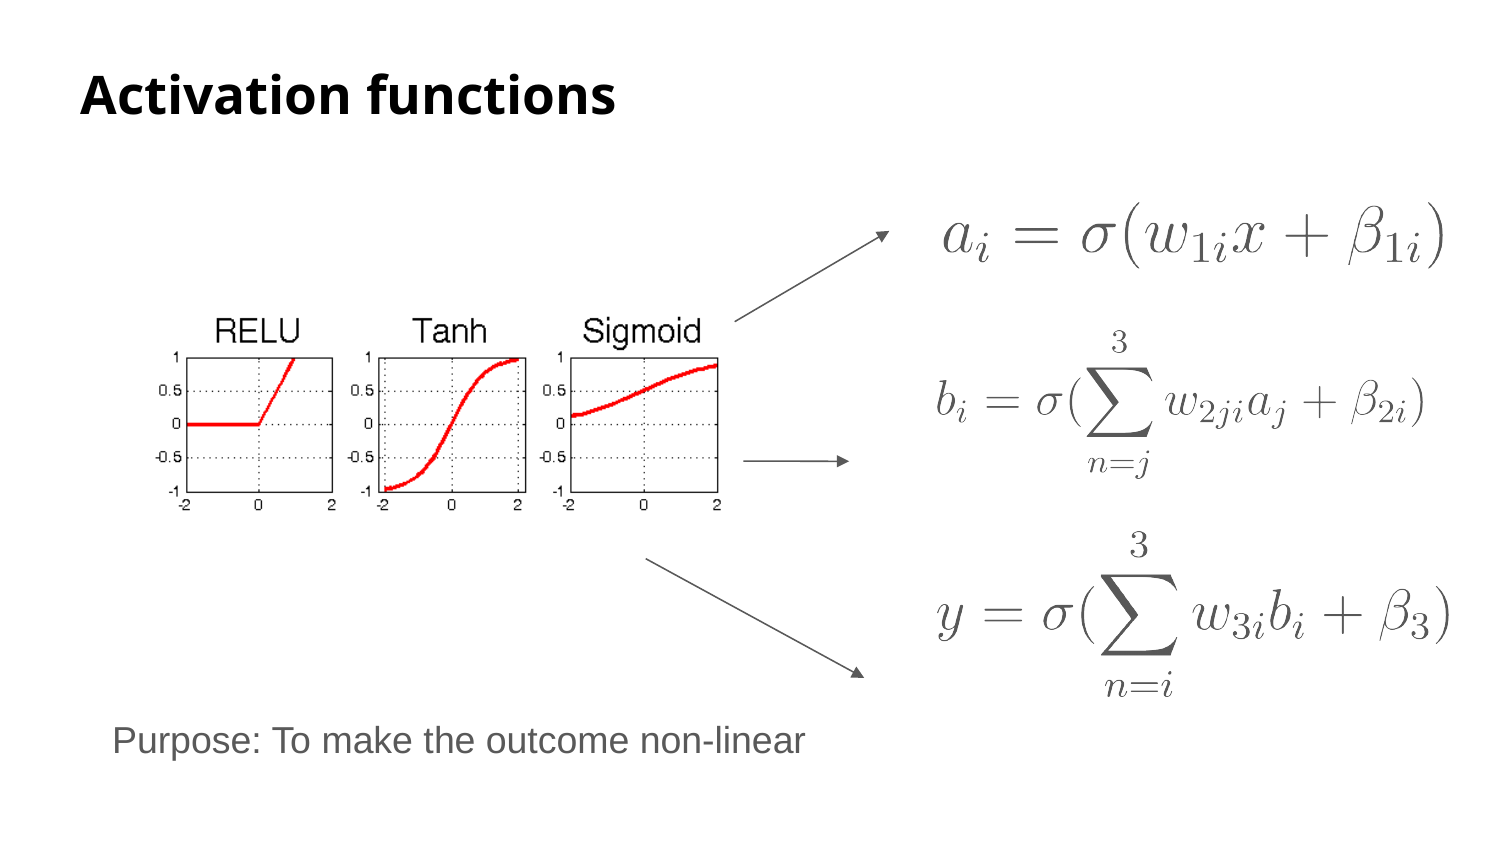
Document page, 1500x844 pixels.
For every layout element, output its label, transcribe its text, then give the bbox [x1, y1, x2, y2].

picture [937, 330, 1423, 479]
picture [97, 312, 782, 514]
picture [943, 202, 1443, 269]
title Activation functions [65, 46, 1464, 141]
picture [937, 531, 1449, 697]
list Purpose: To make the outcome non-linear [97, 694, 895, 789]
